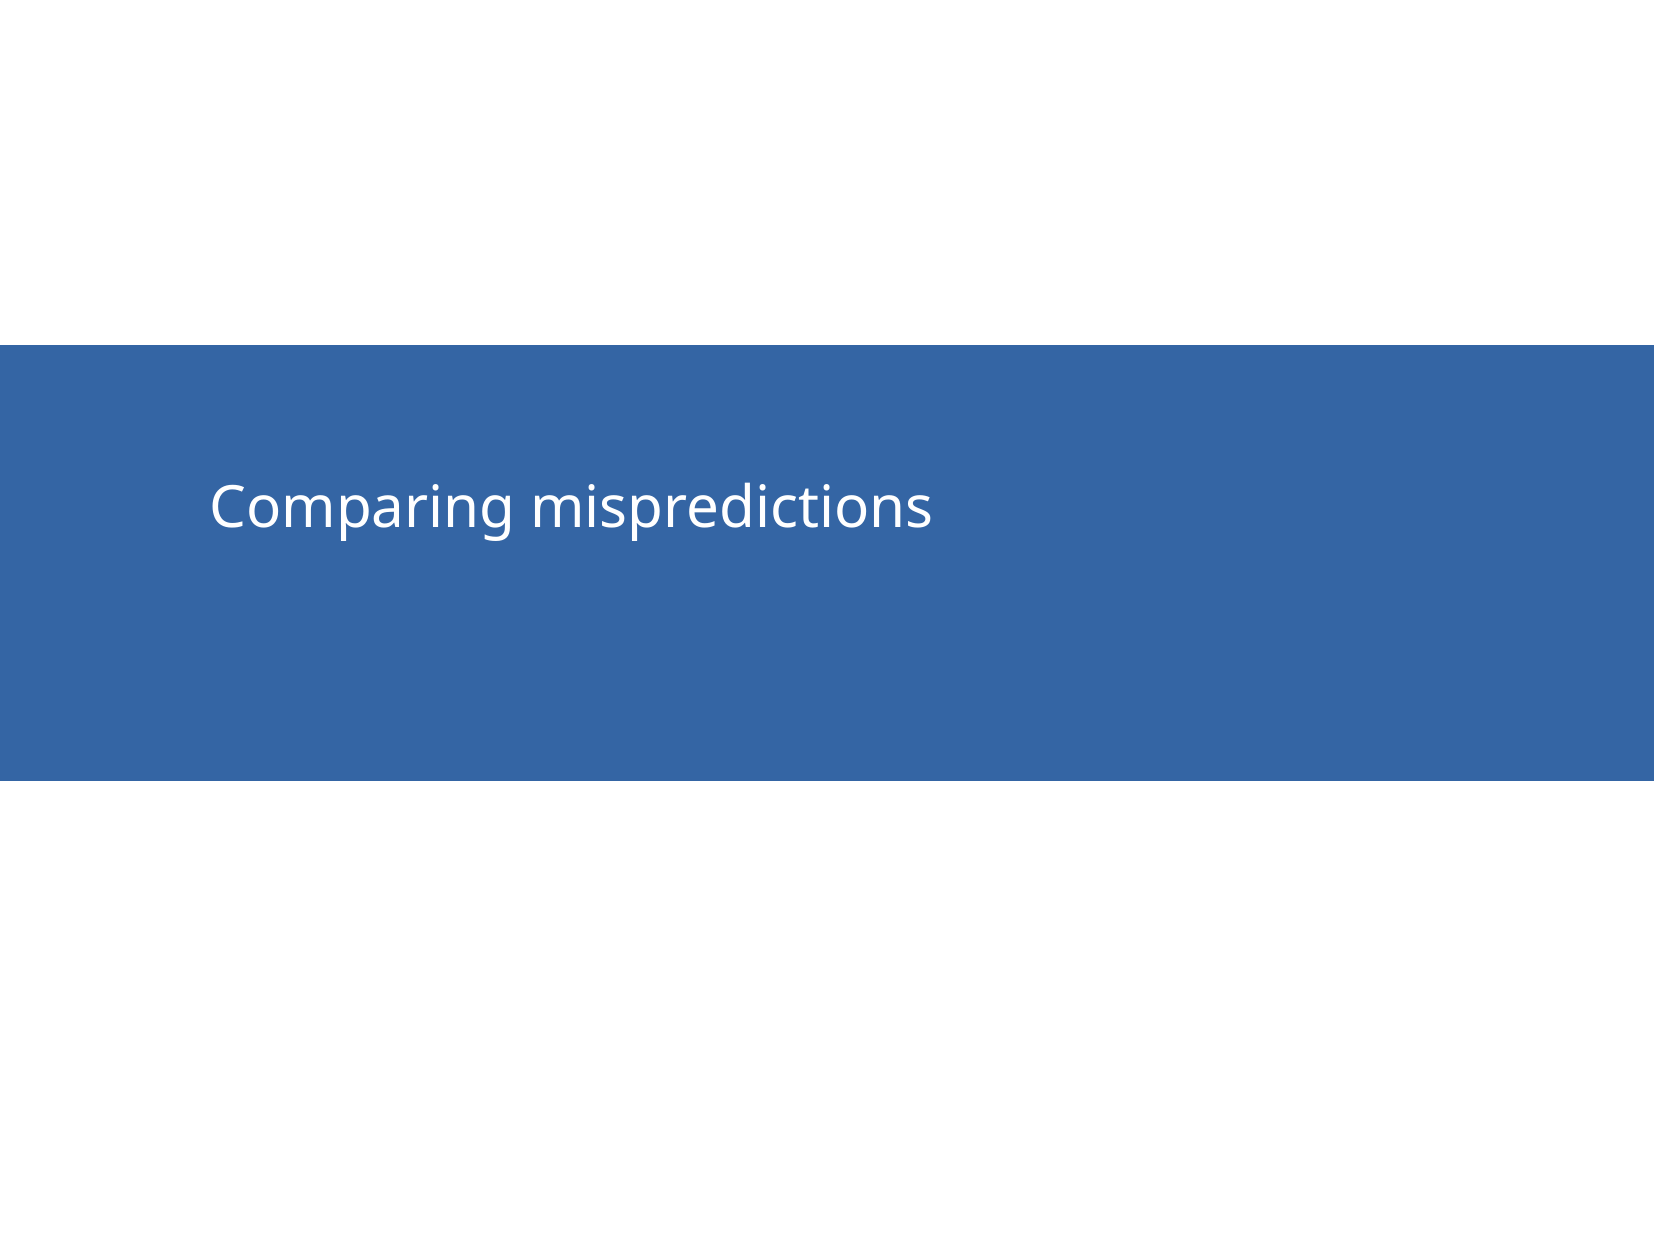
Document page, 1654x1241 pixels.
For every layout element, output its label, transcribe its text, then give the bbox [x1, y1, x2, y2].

text_box [0, 345, 1654, 781]
text_box Comparing mispredictions [194, 462, 1545, 799]
